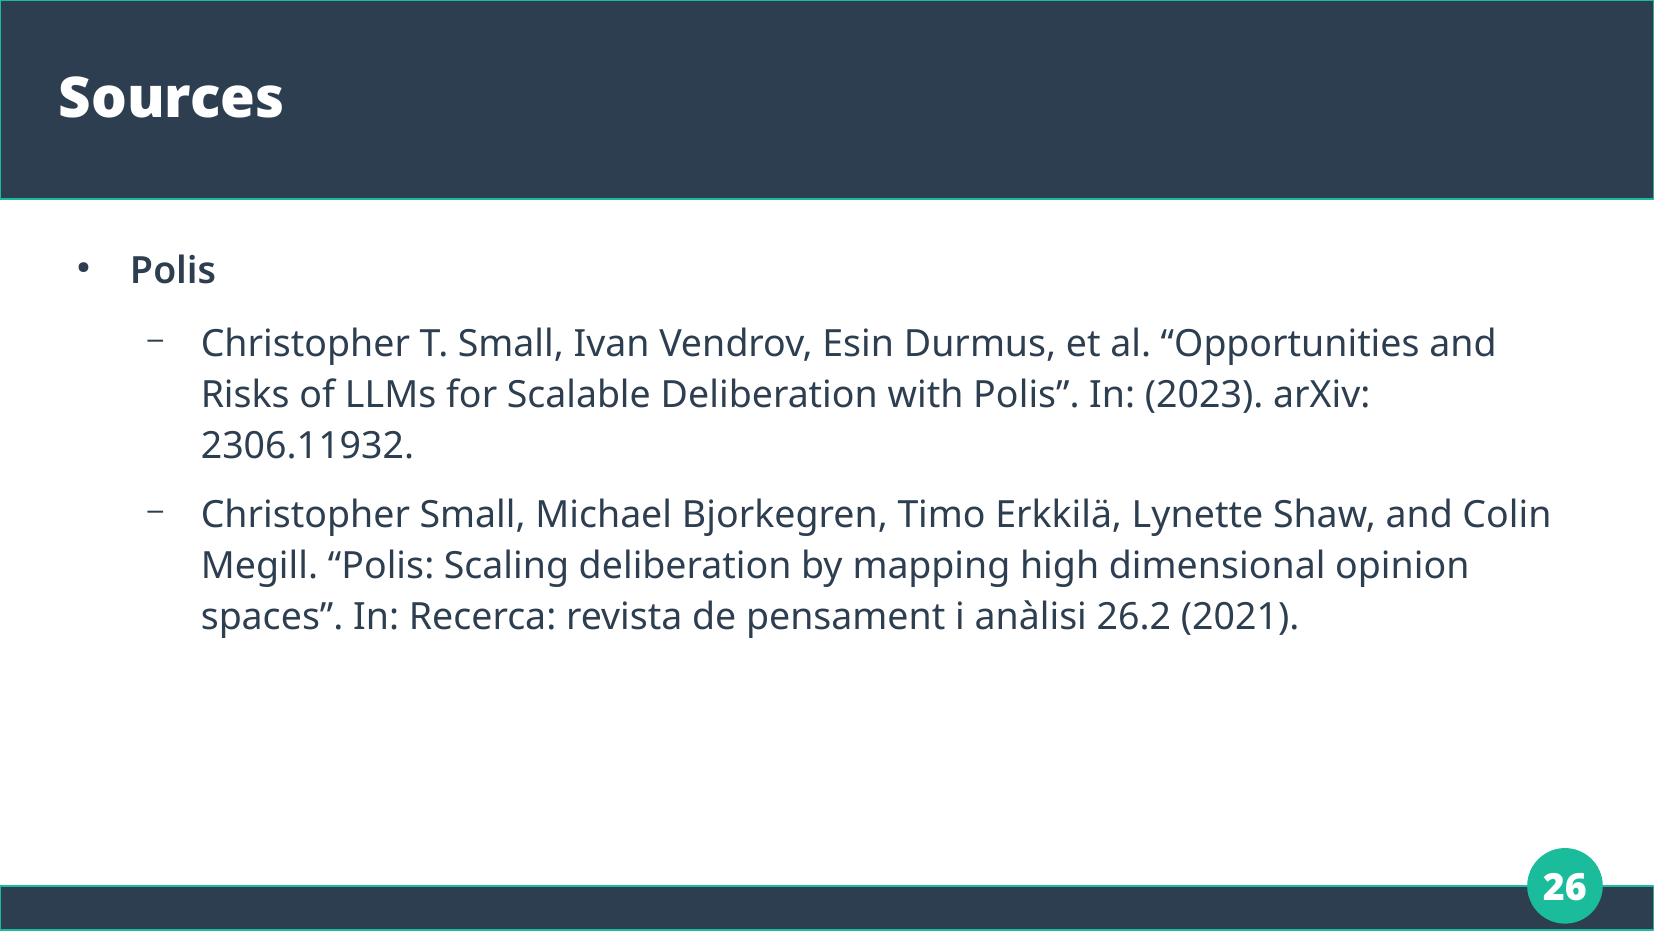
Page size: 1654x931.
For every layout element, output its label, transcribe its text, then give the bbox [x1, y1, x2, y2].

list Polis Christopher T. Small, Ivan Vendrov, Esin Durmus, et al. “Opportunities and Risks of LLMs for Scalable Deliberation with Polis”. In: (2023). arXiv: 2306.11932. Christopher Small, Michael Bjorkegren, Timo Erkkilä, Lynette Shaw, and Colin Megill. “Polis: Scaling deliberation by mapping high dimensional opinion spaces”. In: Recerca: revista de pensament i anàlisi 26.2 (2021). [59, 243, 1595, 864]
title Sources [59, 37, 1595, 155]
